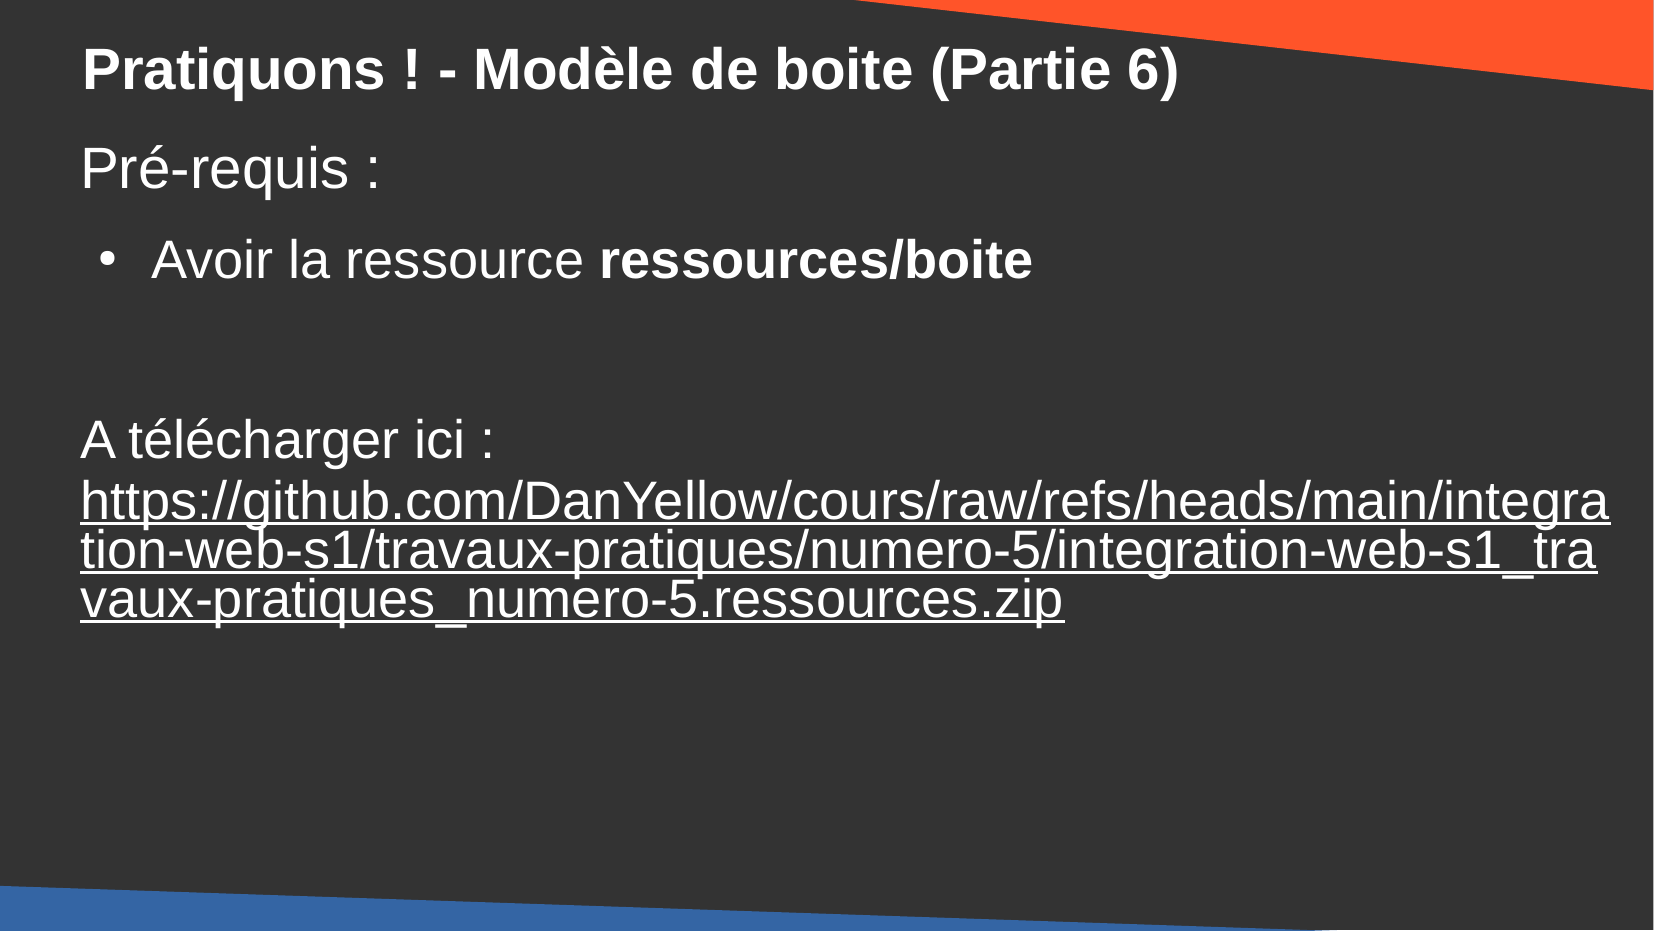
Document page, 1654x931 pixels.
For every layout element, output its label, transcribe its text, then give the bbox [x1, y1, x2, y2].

text_box [854, 0, 1654, 91]
text_box [0, 885, 1337, 931]
title Pratiquons ! - Modèle de boite (Partie 6) [82, 37, 1571, 114]
list Pré-requis : Avoir la ressource ressources/boite A télécharger ici : https://github.com/DanYellow/cours/raw/refs/heads/main/integration-web-s1/travaux-pratiques/numero-5/integration-web-s1_travaux-pratiques_numero-5.ressources.zip [80, 135, 1620, 697]
